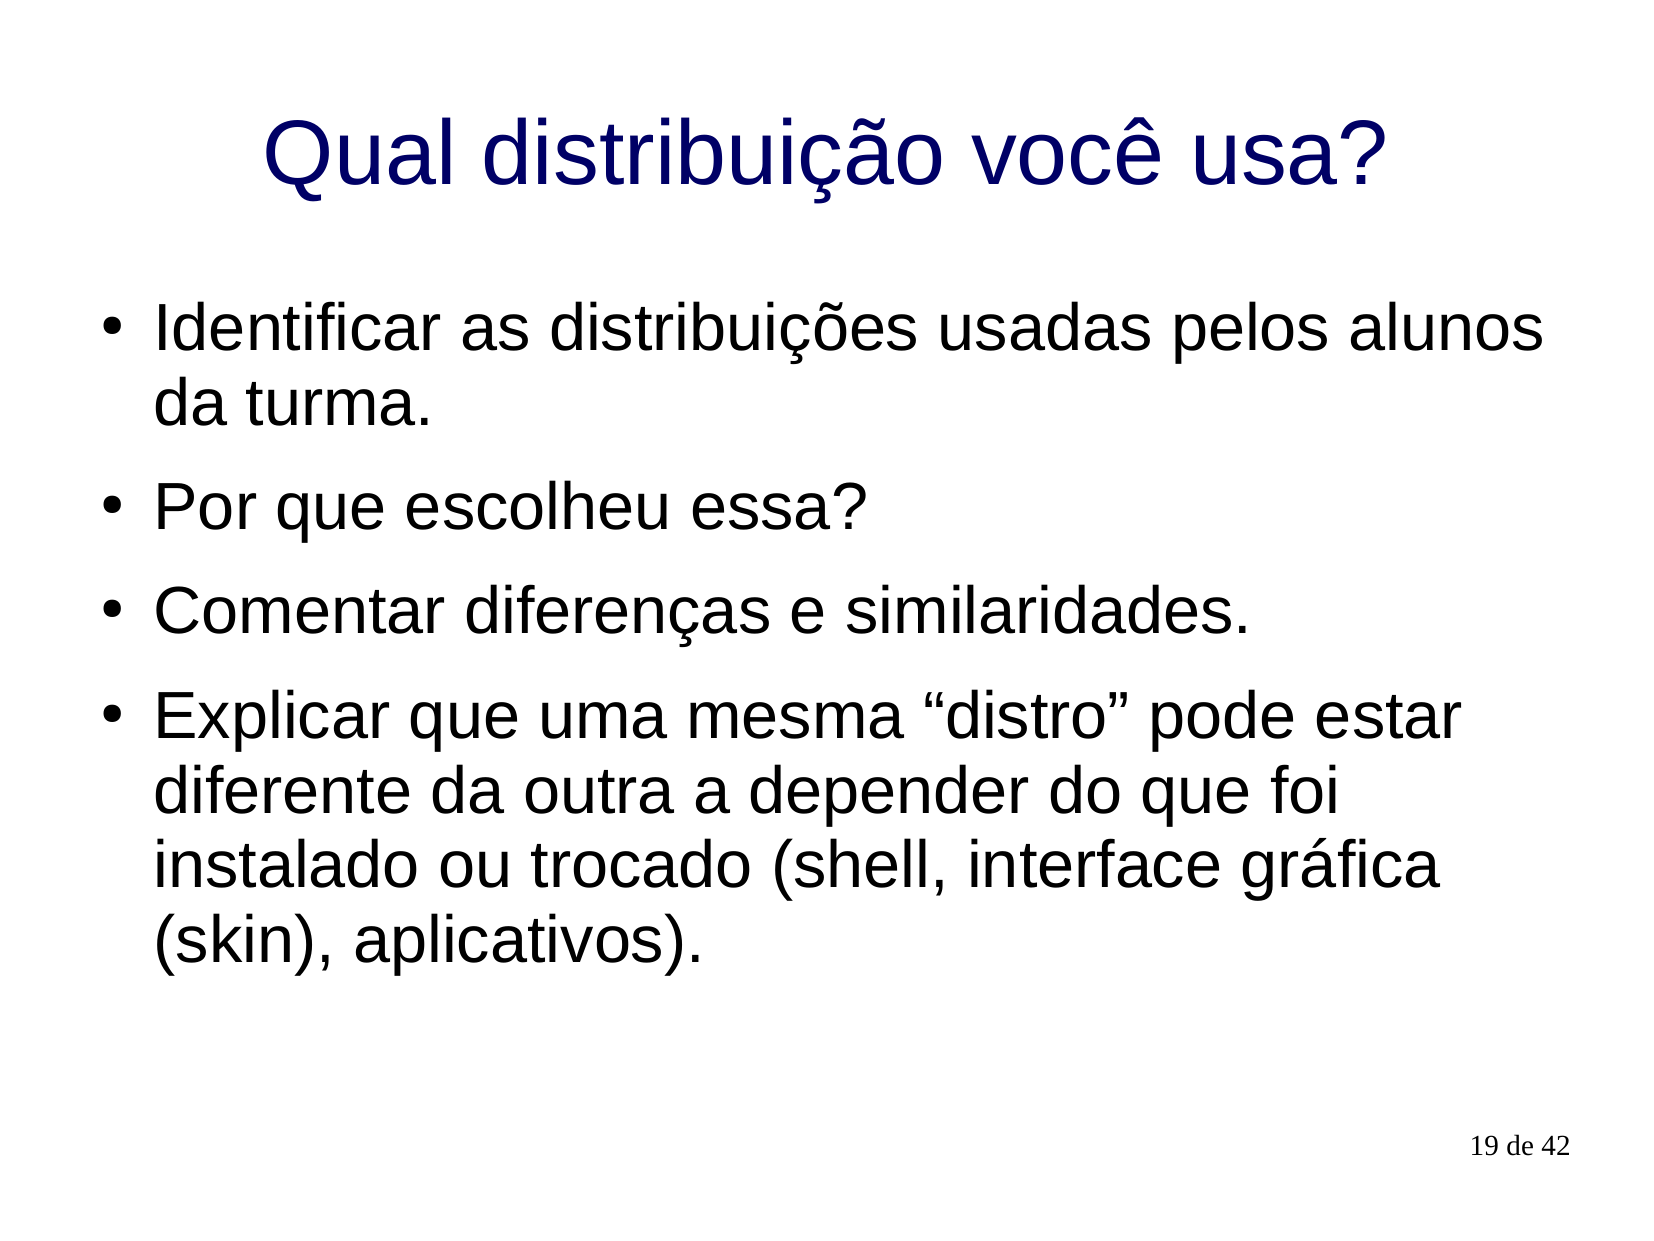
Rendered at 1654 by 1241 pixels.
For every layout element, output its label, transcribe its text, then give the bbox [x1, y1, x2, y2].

title Qual distribuição você usa? [82, 49, 1571, 257]
list Identificar as distribuições usadas pelos alunos da turma. Por que escolheu essa? Comentar diferenças e similaridades. Explicar que uma mesma “distro” pode estar diferente da outra a depender do que foi instalado ou trocado (shell, interface gráfica (skin), aplicativos). [82, 290, 1571, 1010]
